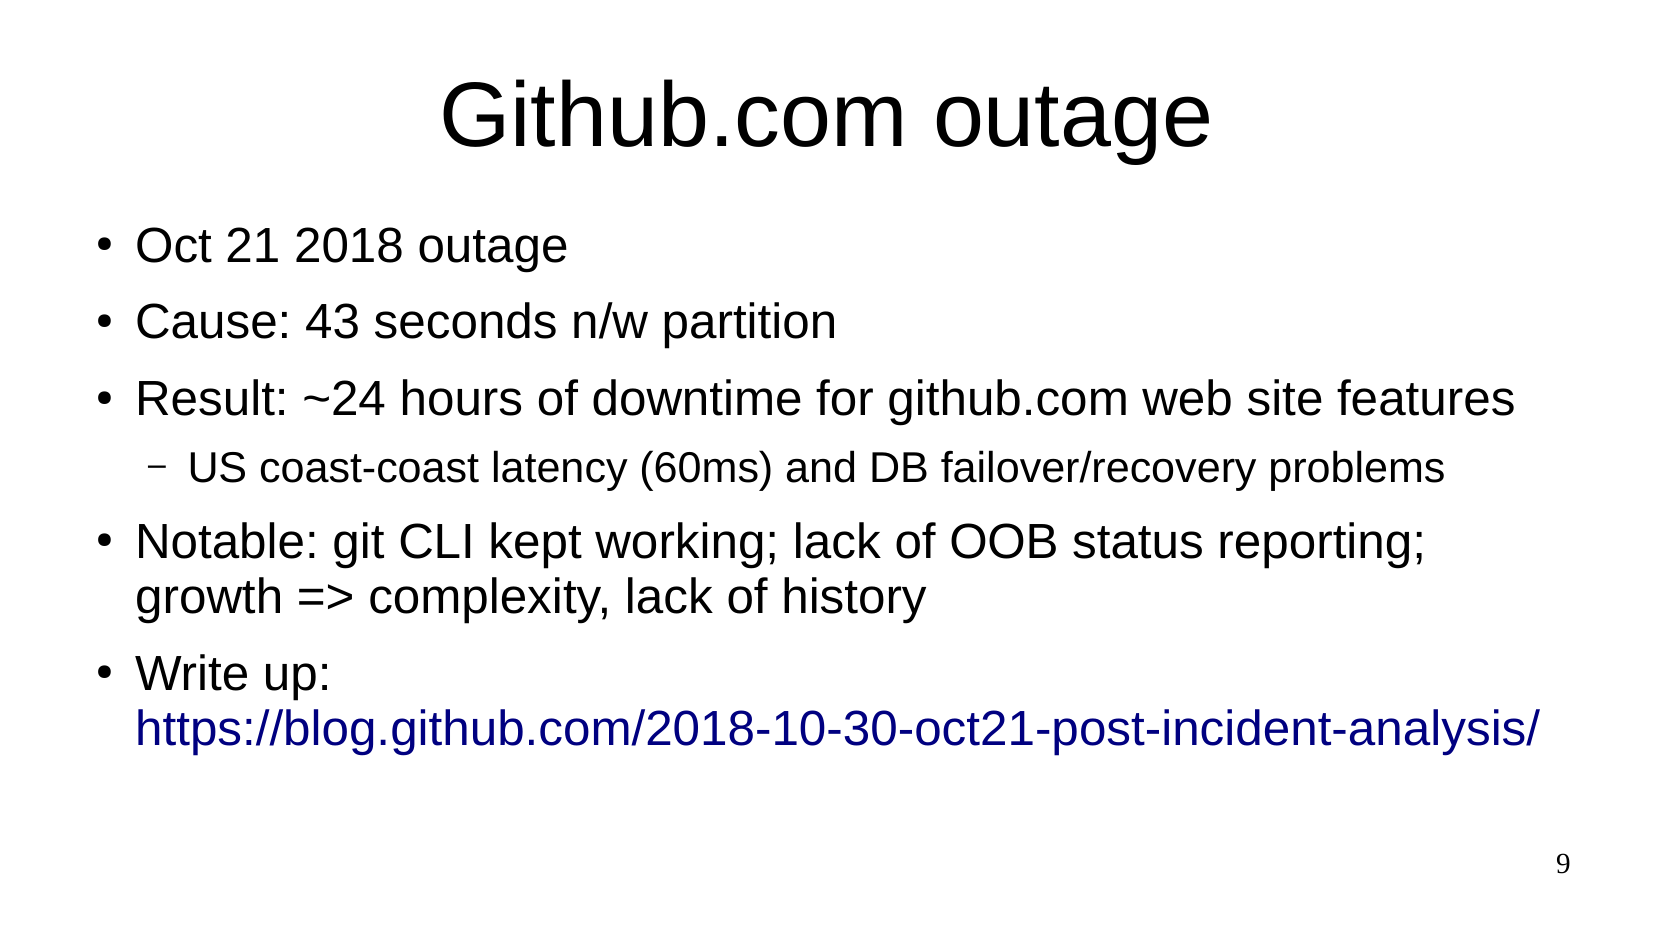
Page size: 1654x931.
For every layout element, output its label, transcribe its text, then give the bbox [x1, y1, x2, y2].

title Github.com outage [82, 37, 1571, 193]
list Oct 21 2018 outage Cause: 43 seconds n/w partition Result: ~24 hours of downtime for github.com web site features US coast-coast latency (60ms) and DB failover/recovery problems Notable: git CLI kept working; lack of OOB status reporting; growth => complexity, lack of history Write up: https://blog.github.com/2018-10-30-oct21-post-incident-analysis/ [82, 217, 1571, 758]
